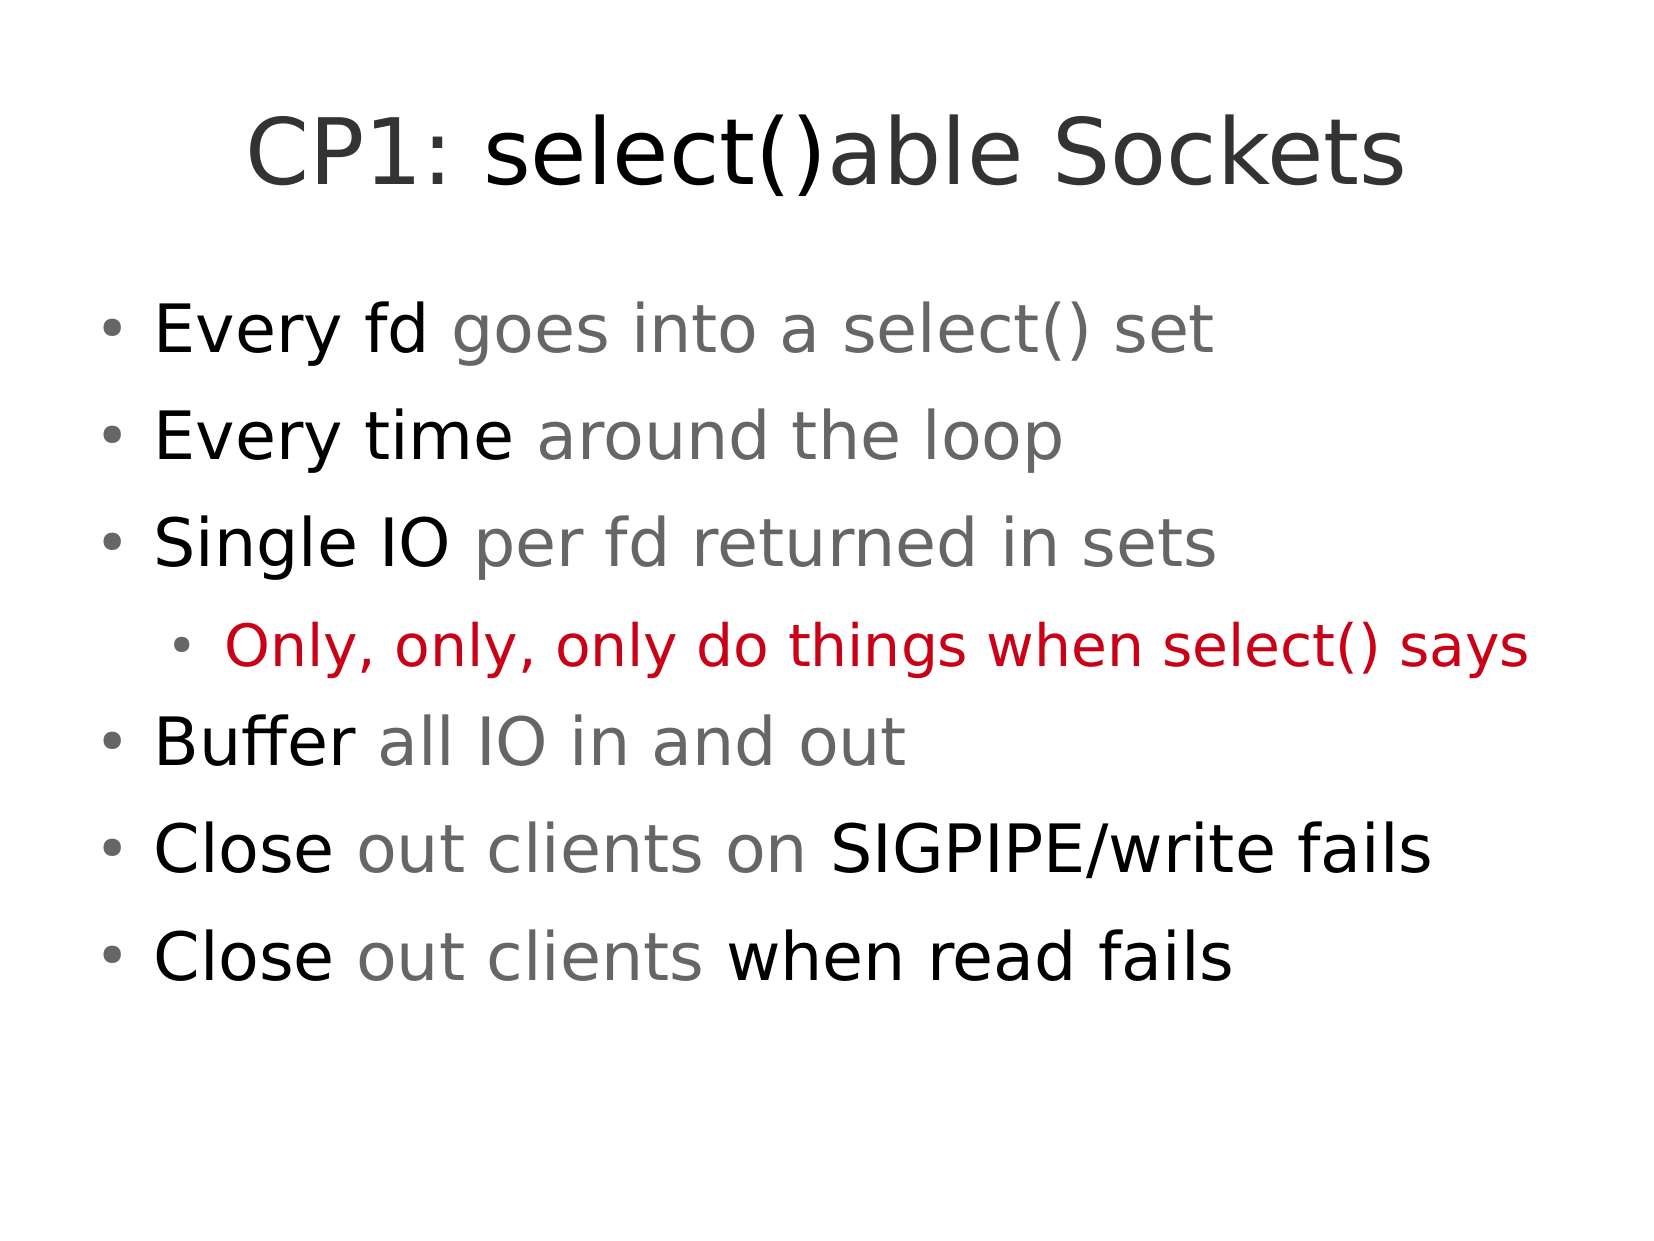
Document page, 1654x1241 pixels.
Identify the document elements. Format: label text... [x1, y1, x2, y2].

title CP1: select()able Sockets [82, 49, 1571, 257]
list Every fd goes into a select() set Every time around the loop Single IO per fd returned in sets Only, only, only do things when select() says Buffer all IO in and out Close out clients on SIGPIPE/write fails Close out clients when read fails [82, 290, 1571, 1109]
